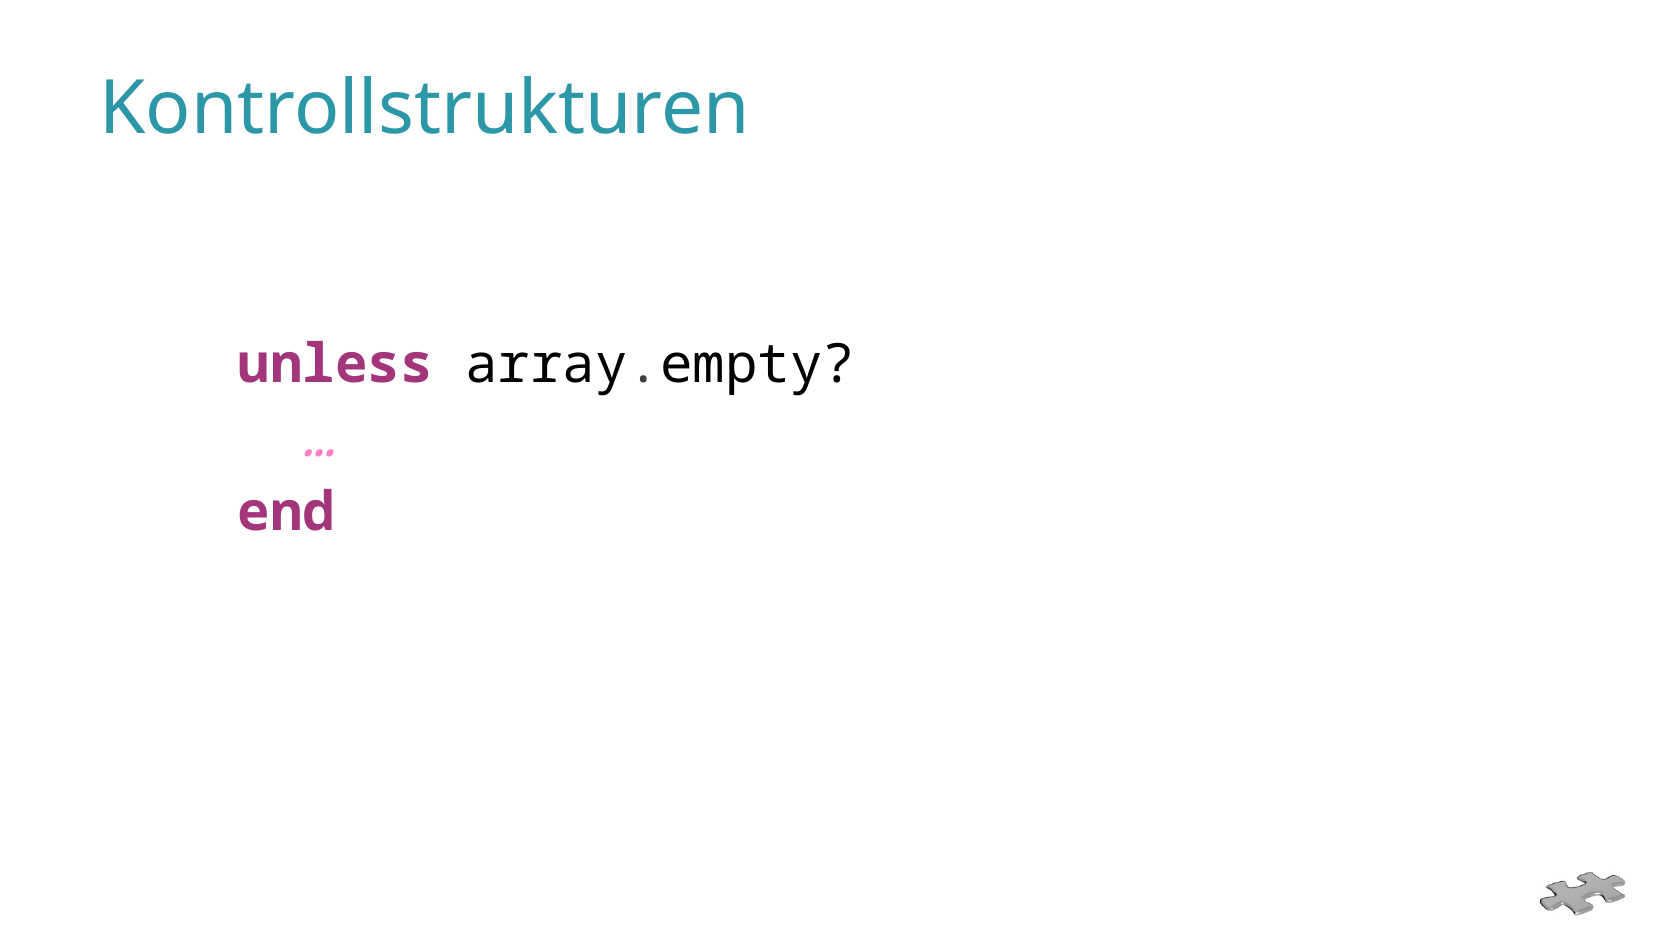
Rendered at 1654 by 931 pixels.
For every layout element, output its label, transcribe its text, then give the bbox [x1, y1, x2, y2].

text_box unless array.empty? … end [231, 324, 1375, 529]
picture [1539, 871, 1626, 916]
title Kontrollstrukturen [99, 54, 1535, 154]
